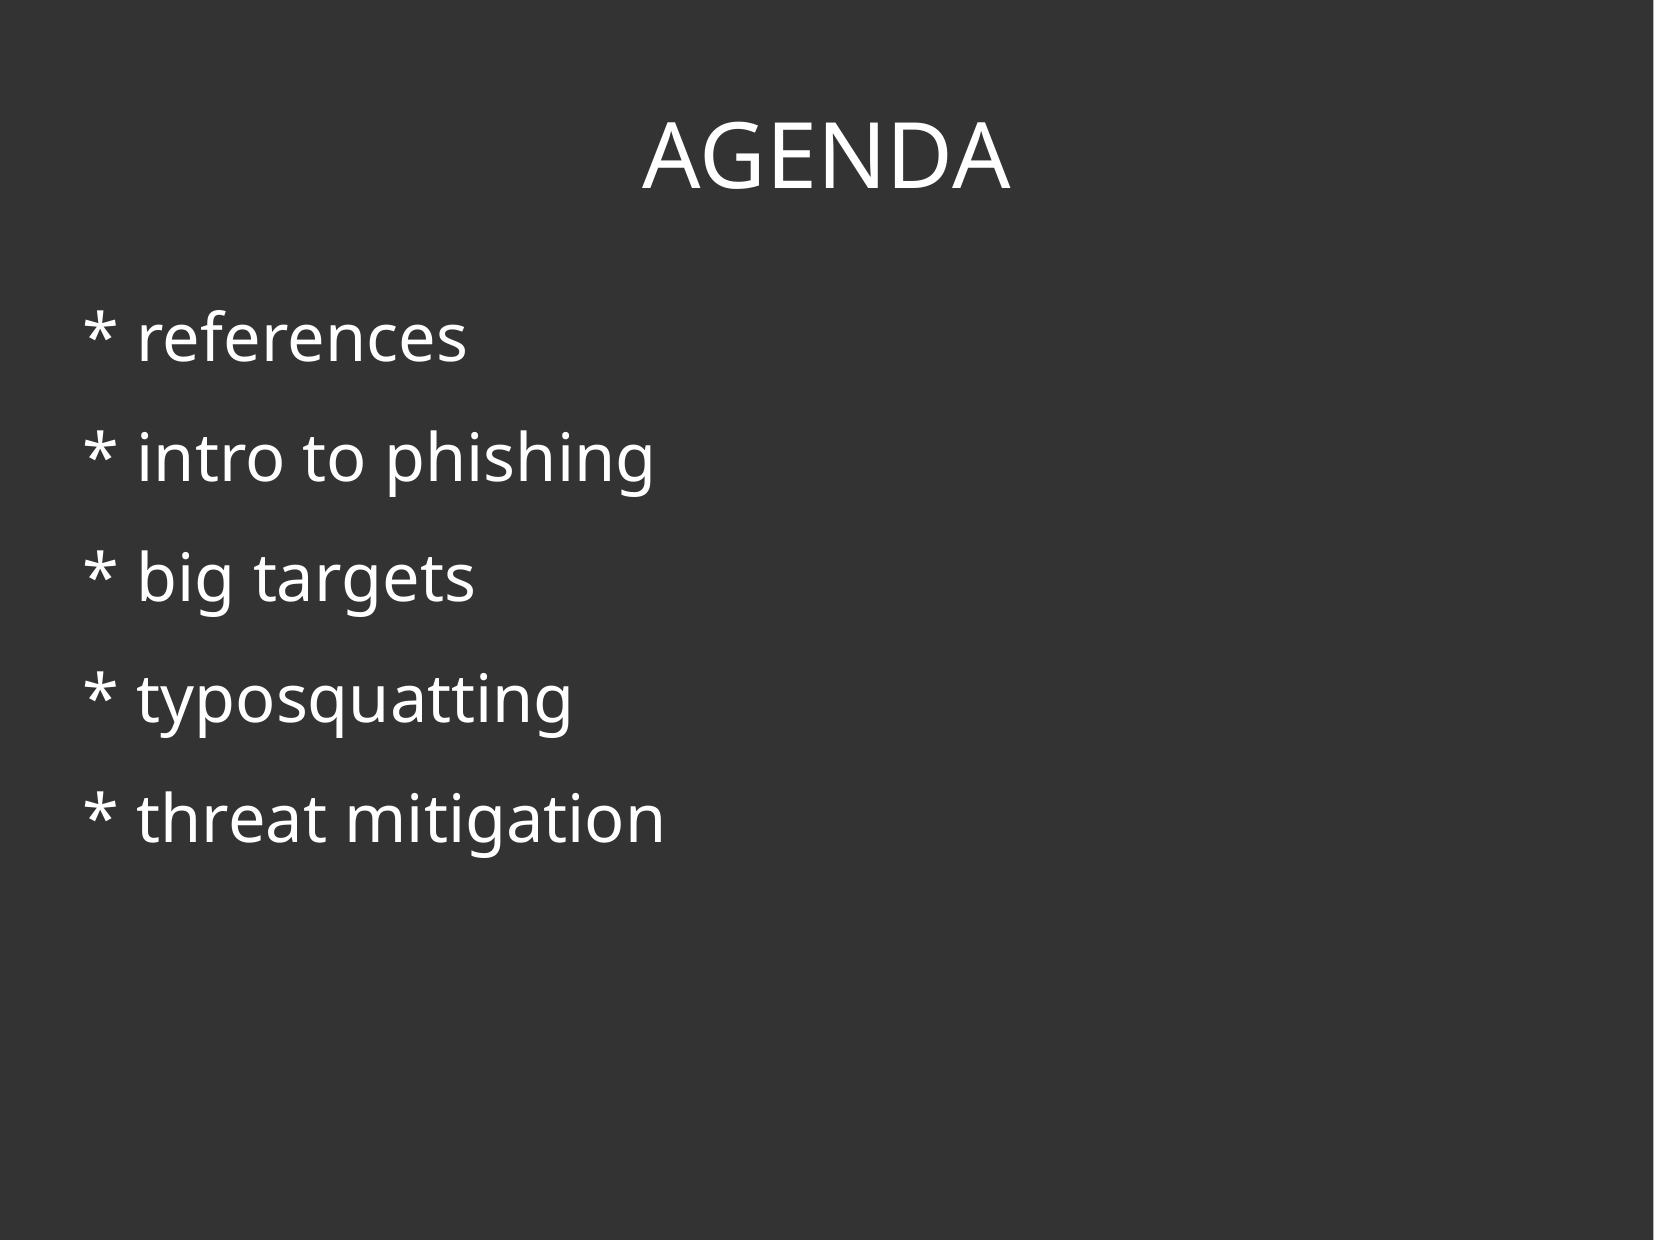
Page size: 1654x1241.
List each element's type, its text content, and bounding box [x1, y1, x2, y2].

list * references * intro to phishing * big targets * typosquatting * threat mitigation [82, 290, 1571, 1010]
title AGENDA [82, 49, 1571, 257]
